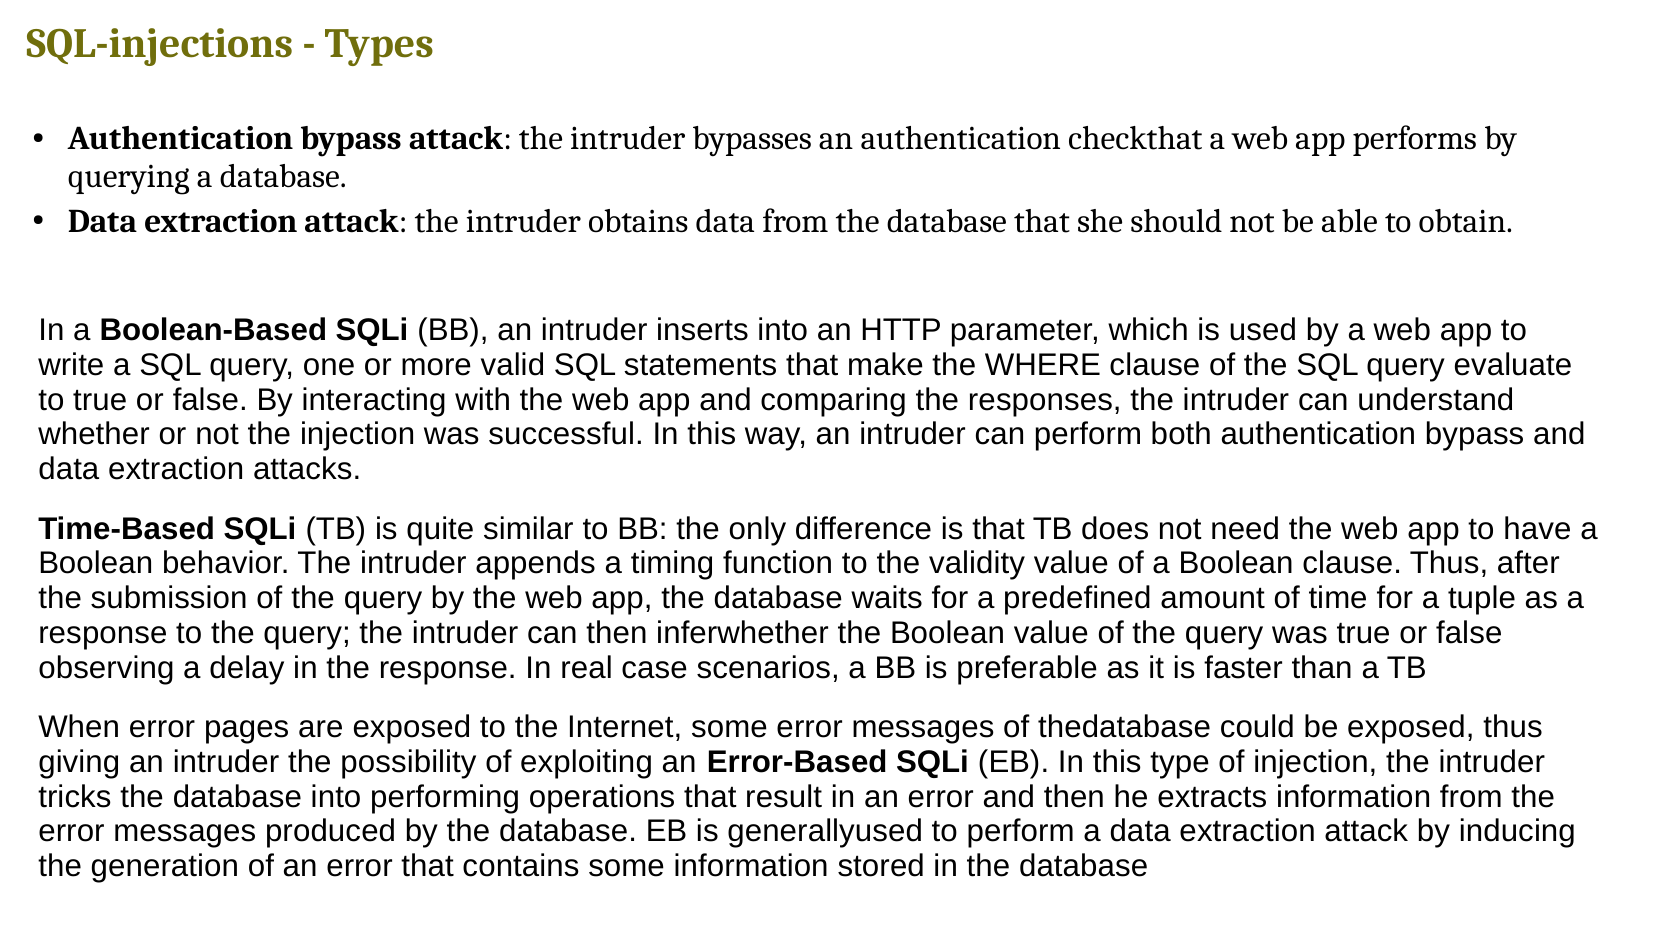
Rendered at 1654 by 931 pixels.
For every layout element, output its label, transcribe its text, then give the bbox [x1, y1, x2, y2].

text_box SQL-injections - Types [11, 12, 1193, 77]
text_box In a Boolean-Based SQLi (BB), an intruder inserts into an HTTP parameter, which is used by a web app to write a SQL query, one or more valid SQL statements that make the WHERE clause of the SQL query evaluate to true or false. By interacting with the web app and comparing the responses, the intruder can understand whether or not the injection was successful. In this way, an intruder can perform both authentication bypass and data extraction attacks. Time-Based SQLi (TB) is quite similar to BB: the only difference is that TB does not need the web app to have a Boolean behavior. The intruder appends a timing function to the validity value of a Boolean clause. Thus, after the submission of the query by the web app, the database waits for a predefined amount of time for a tuple as a response to the query; the intruder can then inferwhether the Boolean value of the query was true or false observing a delay in the response. In real case scenarios, a BB is preferable as it is faster than a TB When error pages are exposed to the Internet, some error messages of thedatabase could be exposed, thus giving an intruder the possibility of exploiting an Error-Based SQLi (EB). In this type of injection, the intruder tricks the database into performing operations that result in an error and then he extracts information from the error messages produced by the database. EB is generallyused to perform a data extraction attack by inducing the generation of an error that contains some information stored in the database [23, 305, 1618, 891]
text_box Authentication bypass attack: the intruder bypasses an authentication checkthat a web app performs by querying a database. Data extraction attack: the intruder obtains data from the database that she should not be able to obtain. [17, 112, 1571, 289]
